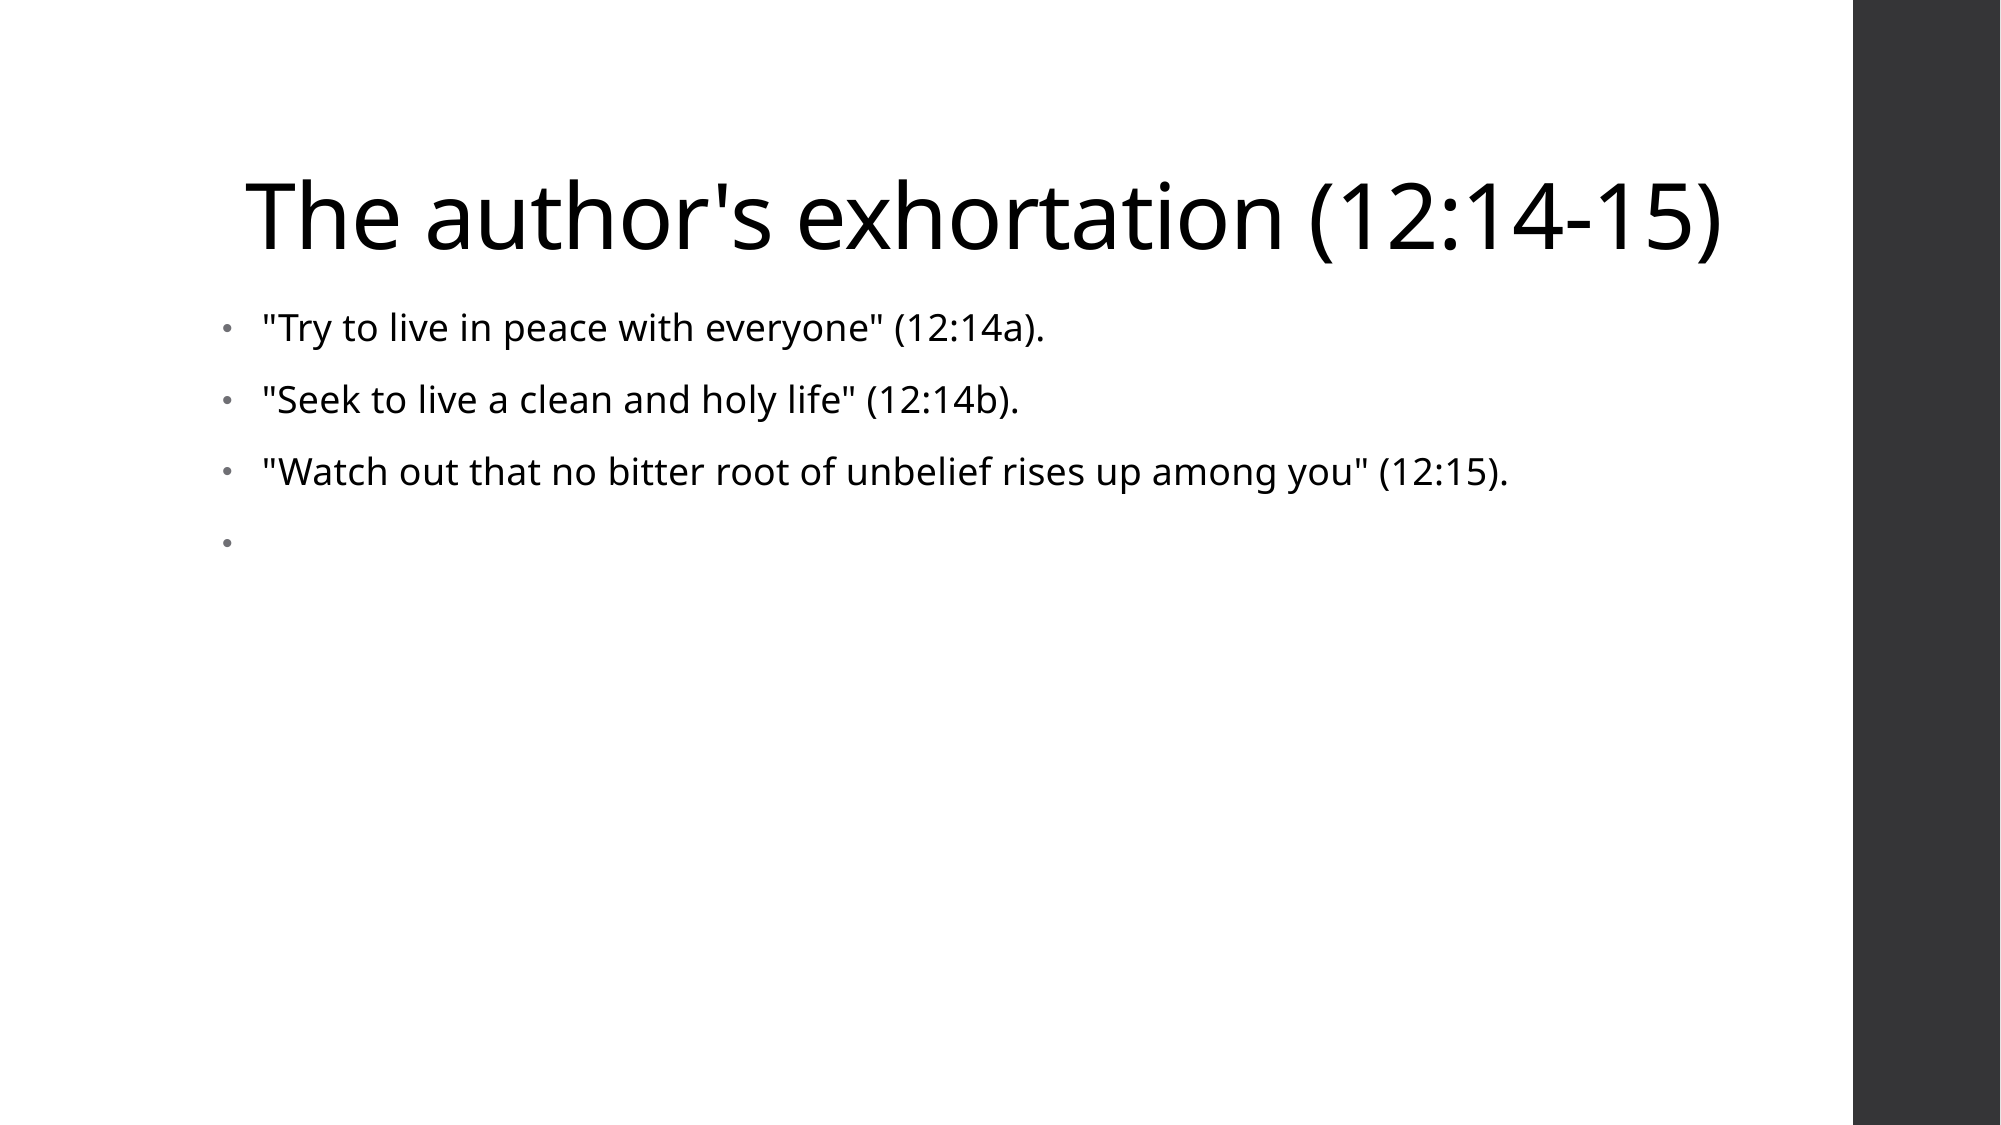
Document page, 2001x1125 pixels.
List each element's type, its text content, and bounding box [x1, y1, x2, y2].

list "Try to live in peace with everyone" (12:14a). "Seek to live a clean and holy life" (12:14b). "Watch out that no bitter root of unbelief rises up among you" (12:15). [206, 299, 1617, 1014]
title The author's exhortation (12:14-15) [206, 60, 1797, 278]
